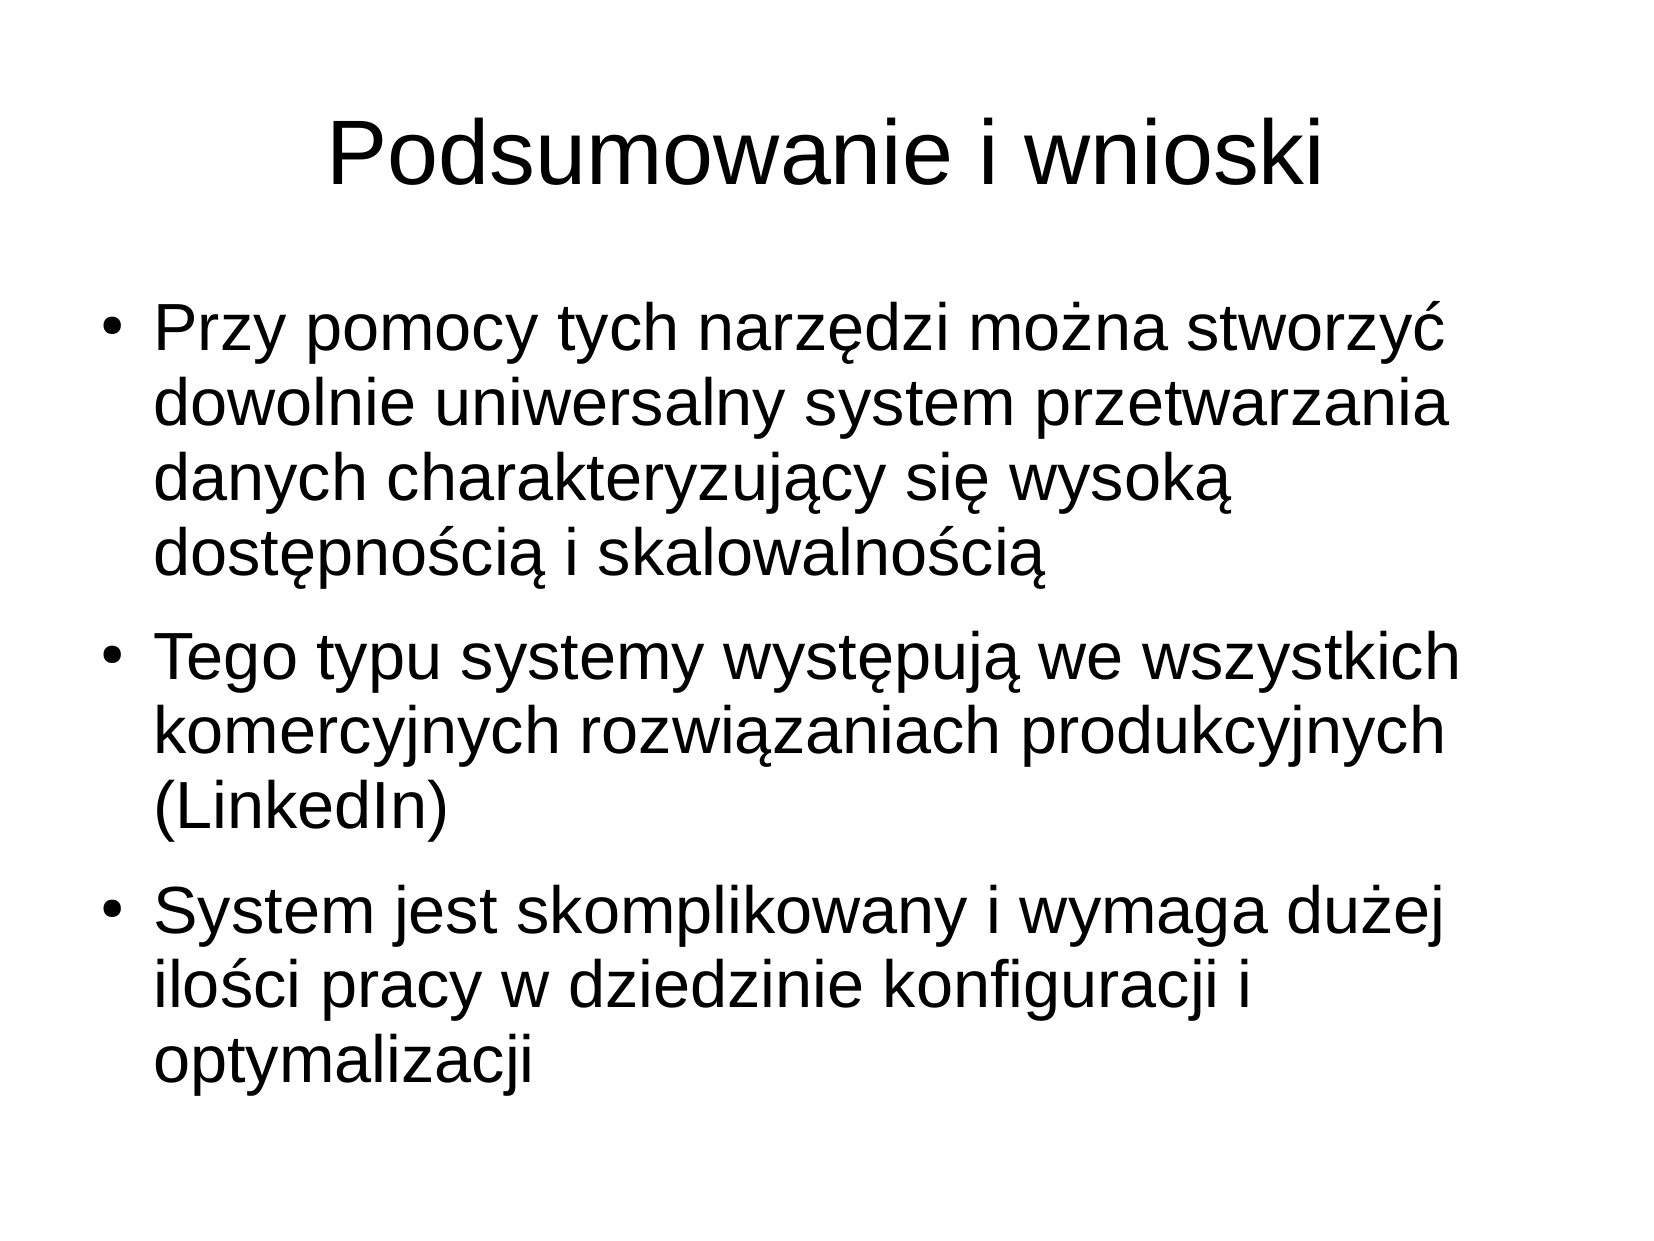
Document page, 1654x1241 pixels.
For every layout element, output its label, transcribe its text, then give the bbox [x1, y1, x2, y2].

title Podsumowanie i wnioski [82, 49, 1571, 257]
list Przy pomocy tych narzędzi można stworzyć dowolnie uniwersalny system przetwarzania danych charakteryzujący się wysoką dostępnością i skalowalnością Tego typu systemy występują we wszystkich komercyjnych rozwiązaniach produkcyjnych (LinkedIn) System jest skomplikowany i wymaga dużej ilości pracy w dziedzinie konfiguracji i optymalizacji [82, 290, 1571, 1109]
